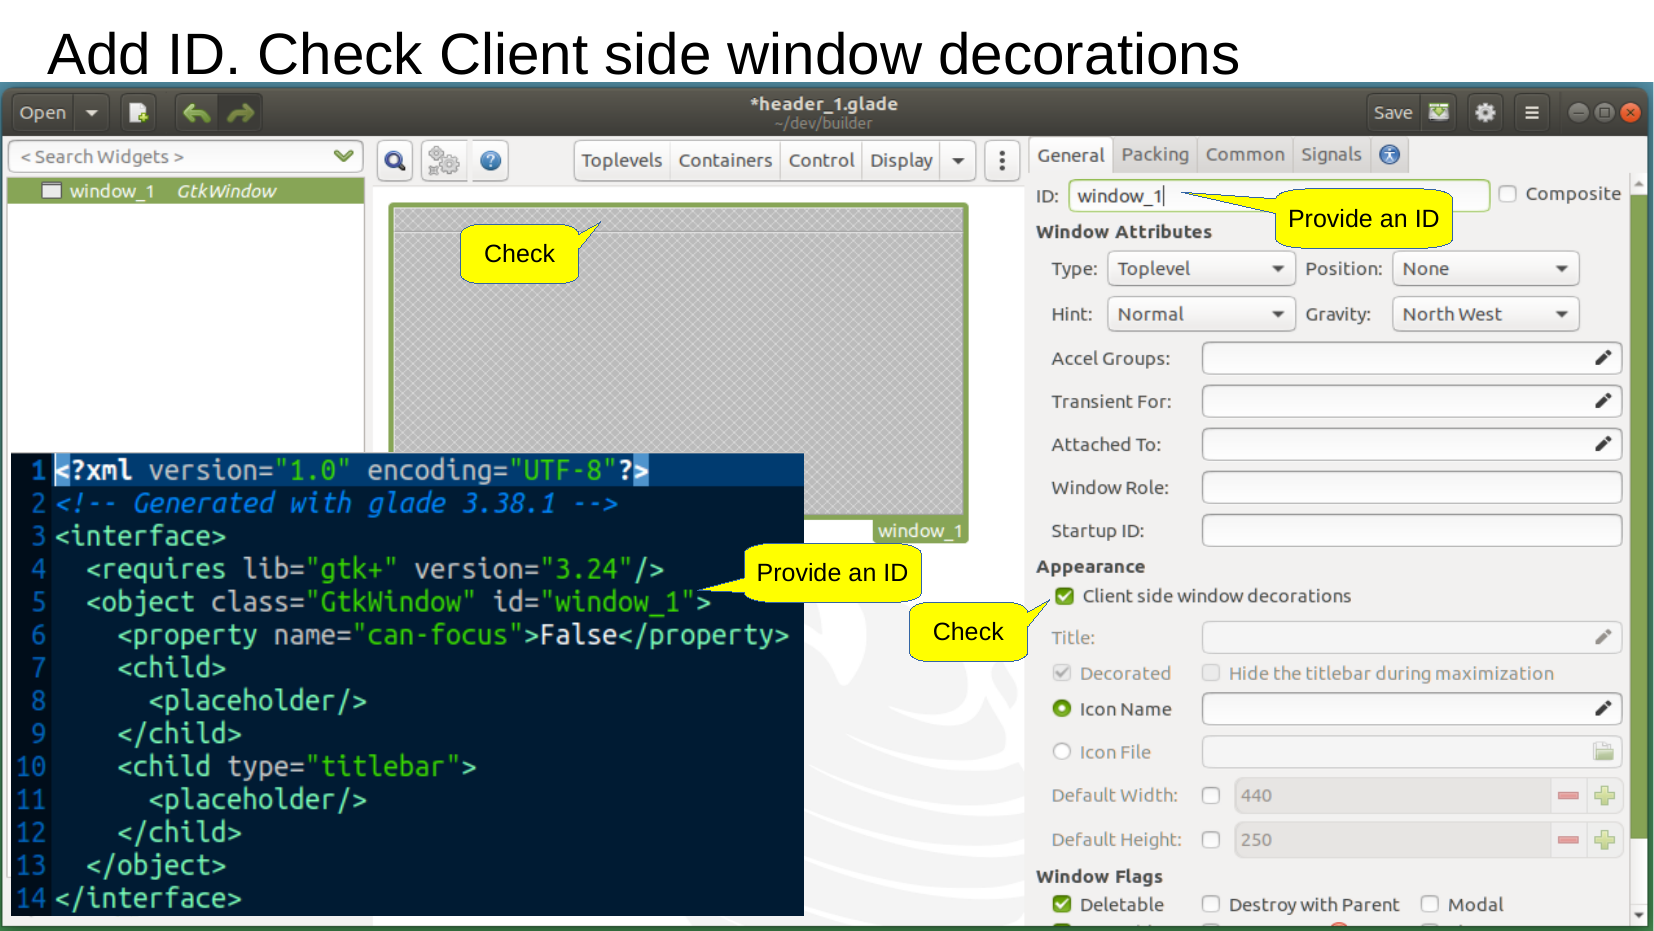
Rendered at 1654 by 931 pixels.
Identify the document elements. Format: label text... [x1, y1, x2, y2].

title Add ID. Check Client side window decorations [47, 16, 1630, 92]
picture [0, 82, 1654, 931]
text_box Provide an ID [697, 543, 922, 603]
text_box Provide an ID [1181, 188, 1453, 249]
text_box Check [460, 221, 601, 284]
text_box Check [909, 599, 1050, 662]
